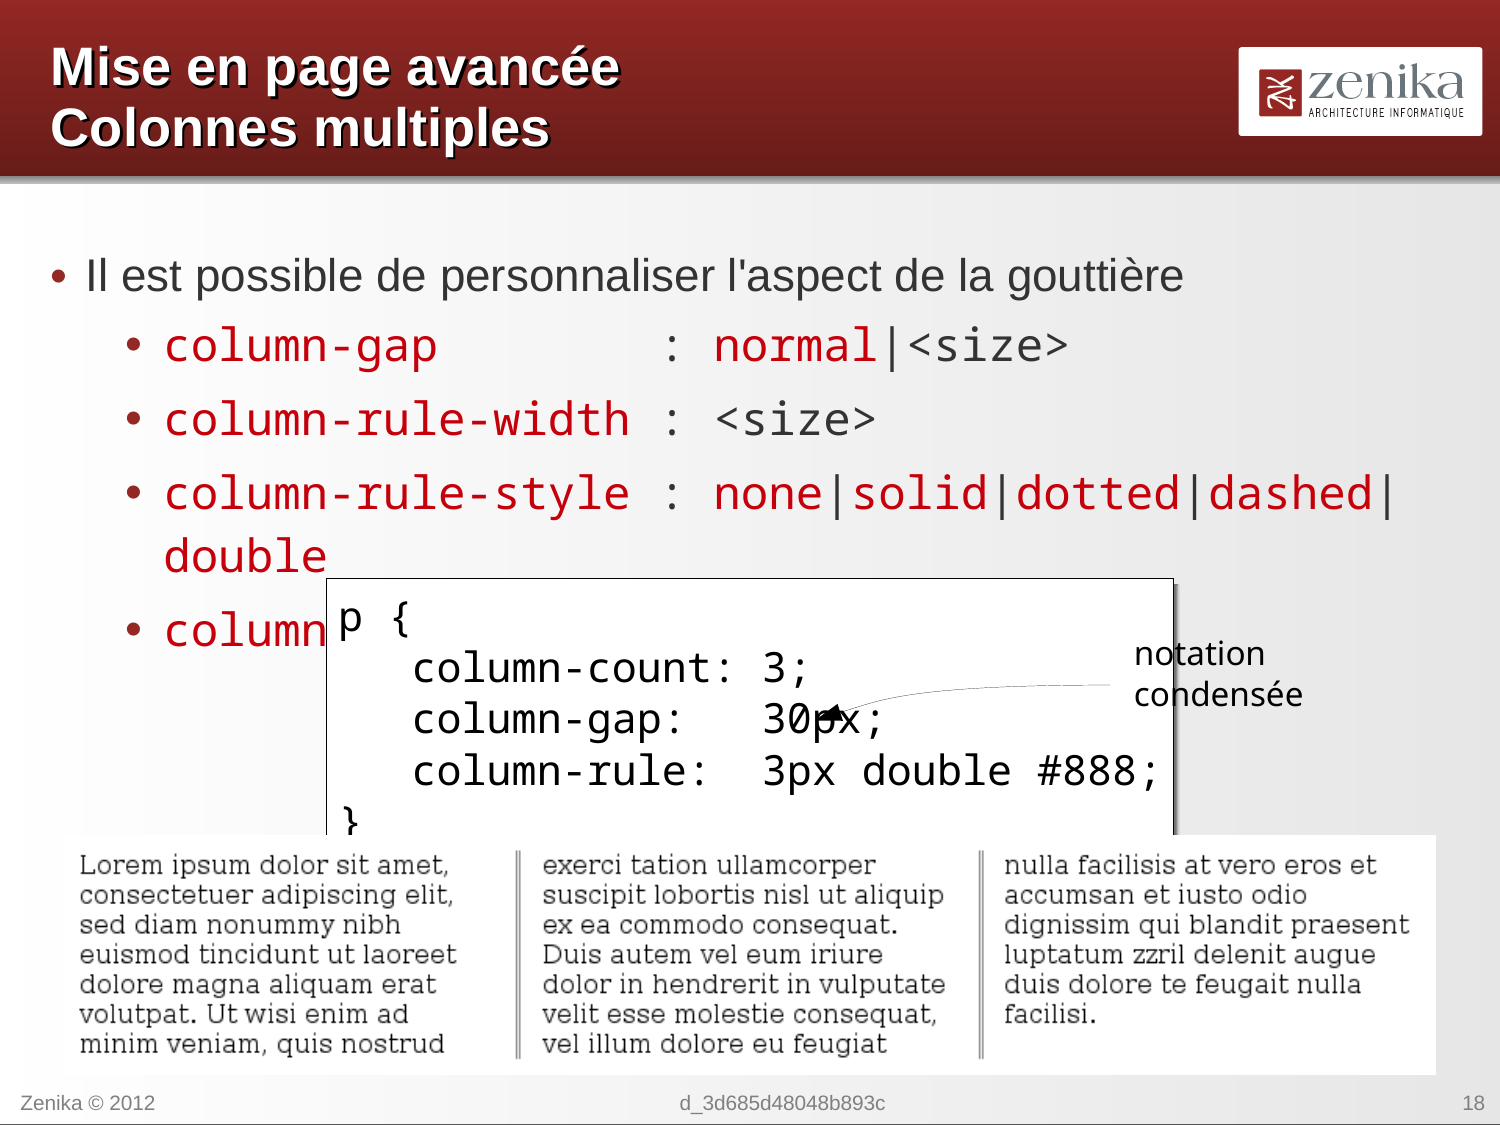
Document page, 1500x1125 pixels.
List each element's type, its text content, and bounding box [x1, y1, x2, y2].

list Il est possible de personnaliser l'aspect de la gouttière column-gap : normal|<size> column-rule-width : <size> column-rule-style : none|solid|dotted|dashed|double column-rule-color : <color> [50, 249, 1435, 1079]
picture [64, 835, 1436, 1075]
text_box p { column-count: 3; column-gap: 30px; column-rule: 3px double #888; } [326, 578, 1174, 835]
picture [1257, 58, 1464, 125]
text_box notation condensée [1122, 621, 1382, 756]
title Mise en page avancée Colonnes multiples [50, 15, 1206, 180]
